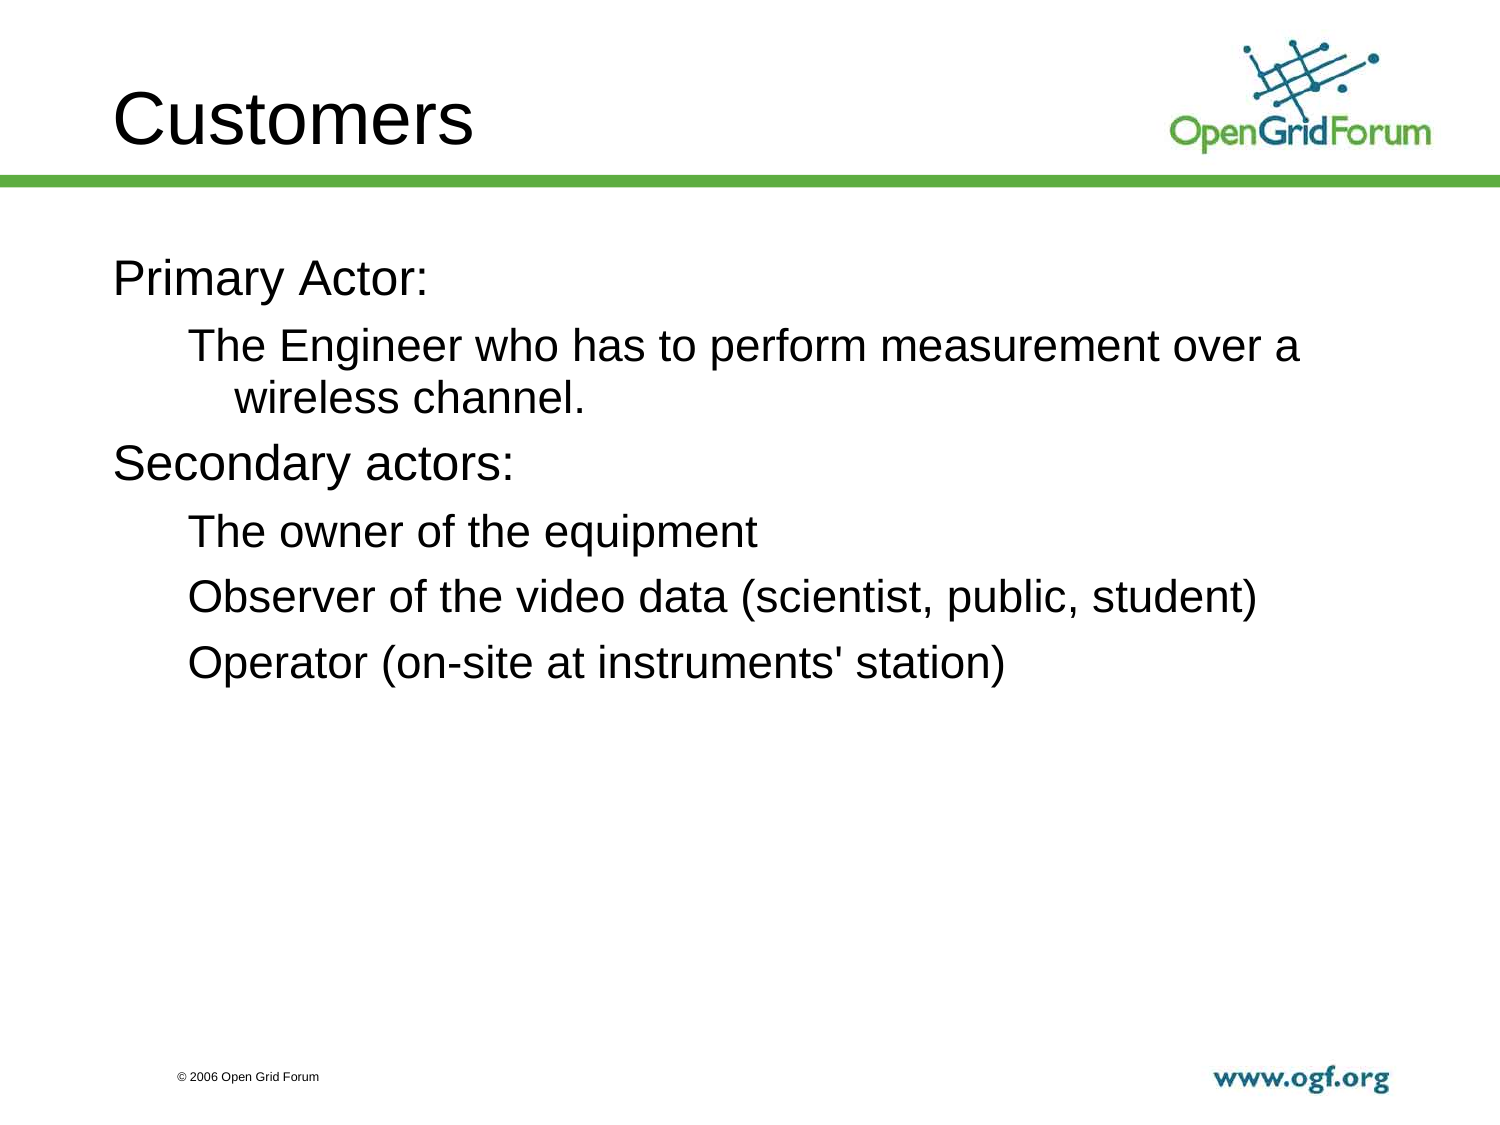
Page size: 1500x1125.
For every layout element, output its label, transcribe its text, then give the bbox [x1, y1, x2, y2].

picture [0, 188, 1500, 1125]
picture [0, 0, 1500, 174]
list Primary Actor: The Engineer who has to perform measurement over a wireless channel. Secondary actors: The owner of the equipment Observer of the video data (scientist, public, student) Operator (on-site at instruments' station) [112, 249, 1388, 689]
title Customers [112, 23, 1388, 215]
